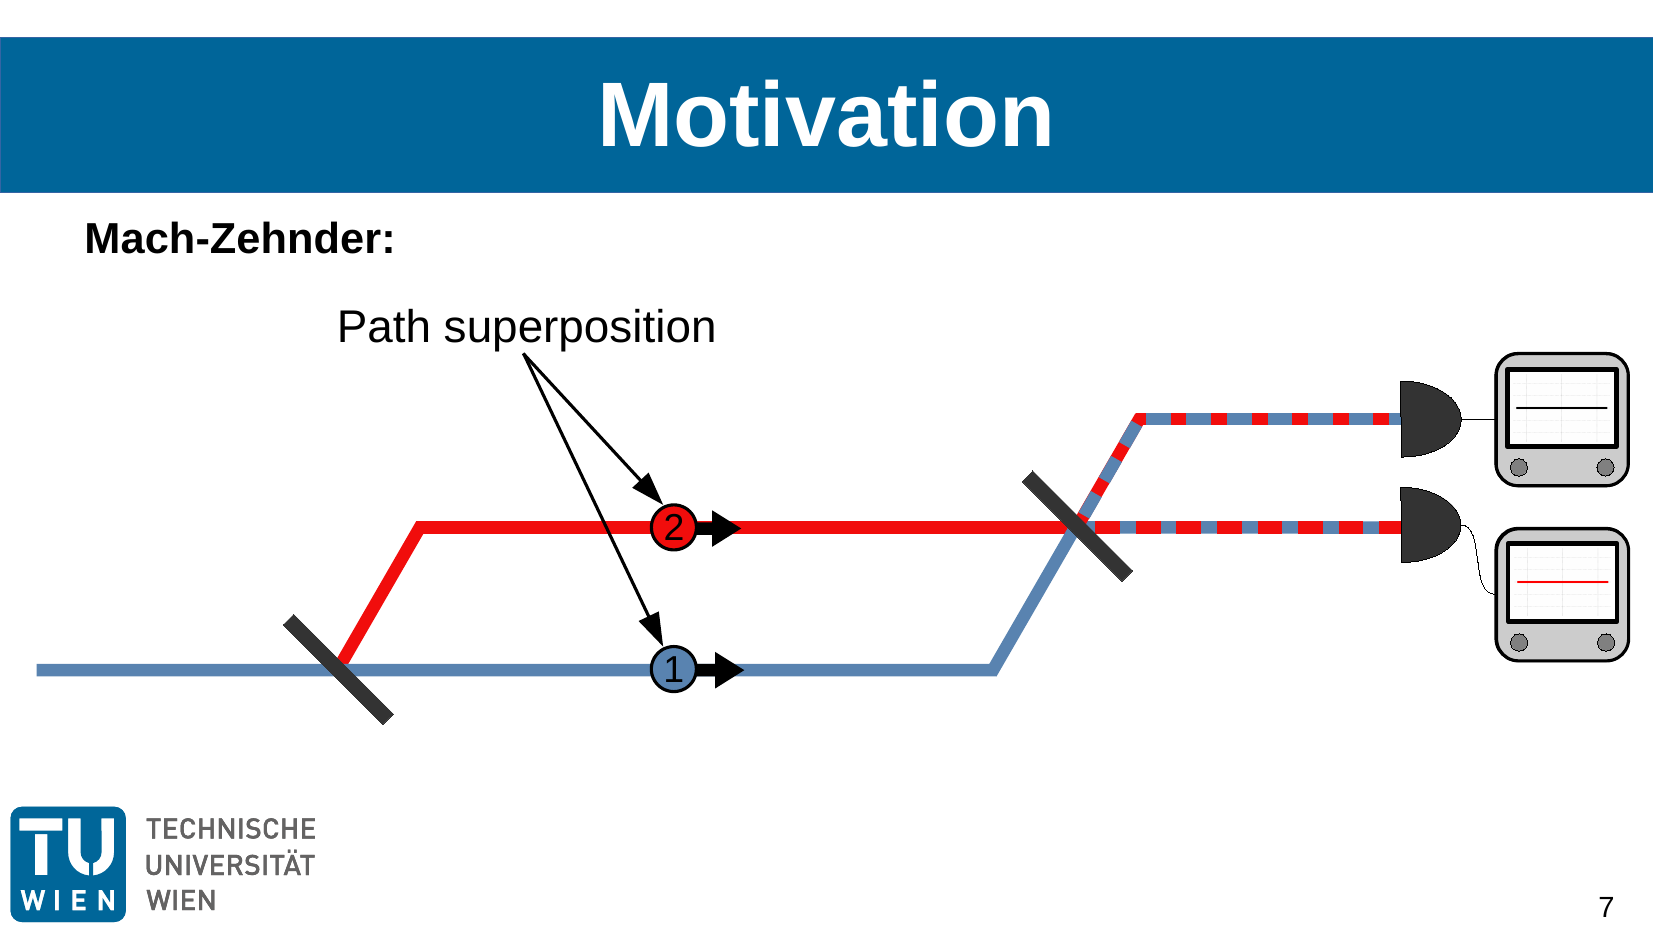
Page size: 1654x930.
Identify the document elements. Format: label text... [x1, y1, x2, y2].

text_box Path superposition [322, 293, 732, 360]
text_box [1495, 528, 1629, 661]
text_box [283, 614, 394, 725]
picture [1509, 371, 1614, 445]
text_box [1400, 381, 1462, 458]
text_box [1495, 353, 1629, 486]
text_box 2 [651, 504, 697, 550]
text_box 1 [651, 646, 697, 692]
title Motivation [0, 37, 1653, 193]
picture [1510, 546, 1615, 619]
list Mach-Zehnder: [84, 214, 404, 293]
text_box [1400, 487, 1461, 563]
text_box [1022, 470, 1133, 582]
